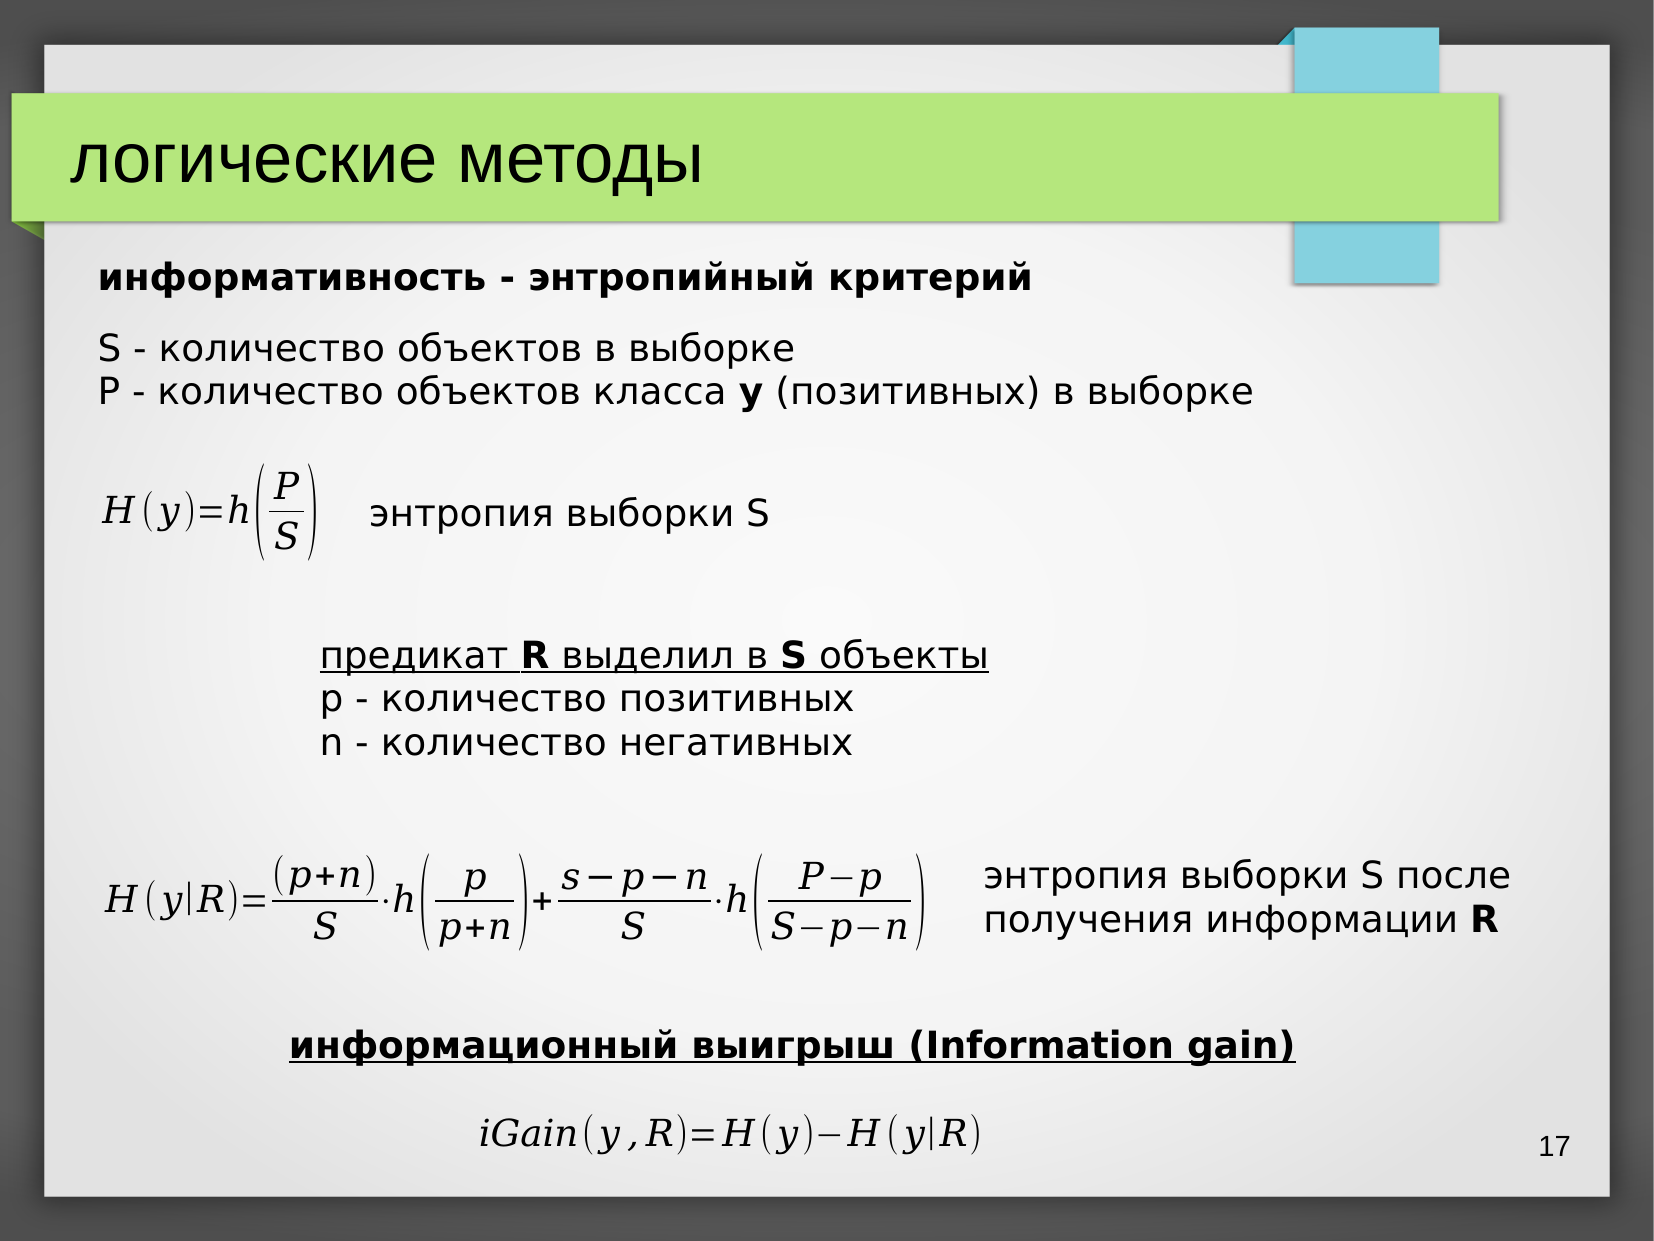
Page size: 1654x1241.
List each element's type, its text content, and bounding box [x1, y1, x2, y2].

chart [94, 460, 326, 563]
chart [97, 850, 934, 953]
title логические методы [70, 118, 1205, 199]
text_box энтропия выборки S [354, 484, 922, 545]
text_box информативность - энтропийный критерий [82, 248, 1099, 309]
text_box энтропия выборки S после получения информации R [968, 846, 1536, 953]
picture [0, 0, 1654, 1241]
text_box информационный выигрыш (Information gain) [274, 1016, 1359, 1077]
text_box предикат R выделил в S объекты p - количество позитивных n - количество негативных [304, 625, 1063, 778]
chart [472, 1111, 988, 1158]
text_box S - количество объектов в выборке P - количество объектов класса y (позитивных) в выборке [82, 318, 1276, 425]
